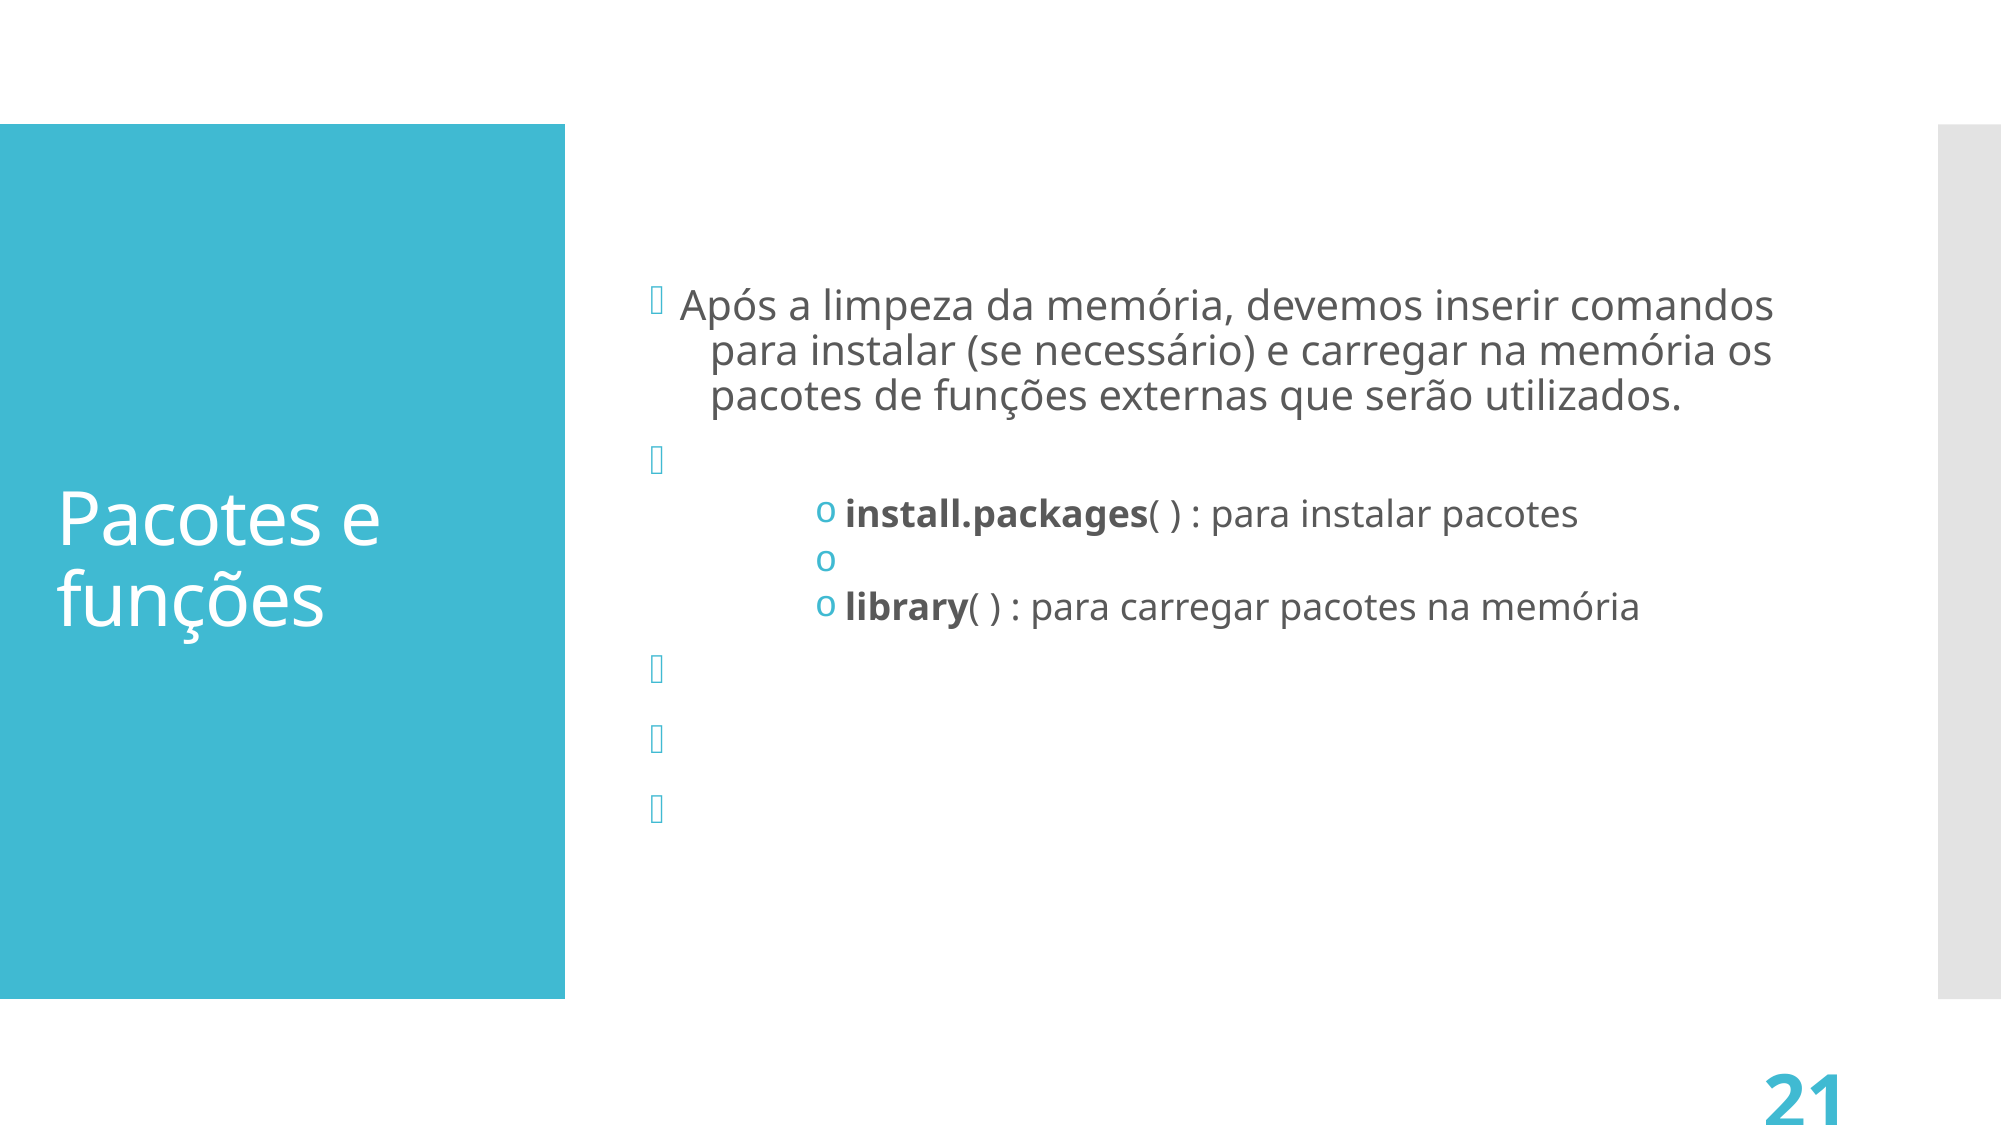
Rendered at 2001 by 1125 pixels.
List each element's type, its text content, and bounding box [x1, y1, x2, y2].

text_box [1748, 1045, 2000, 1106]
title Pacotes e funções [41, 184, 526, 940]
list Após a limpeza da memória, devemos inserir comandos para instalar (se necessário) e carregar na memória os pacotes de funções externas que serão utilizados. install.packages( ) : para instalar pacotes library( ) : para carregar pacotes na memória [634, 141, 1835, 982]
